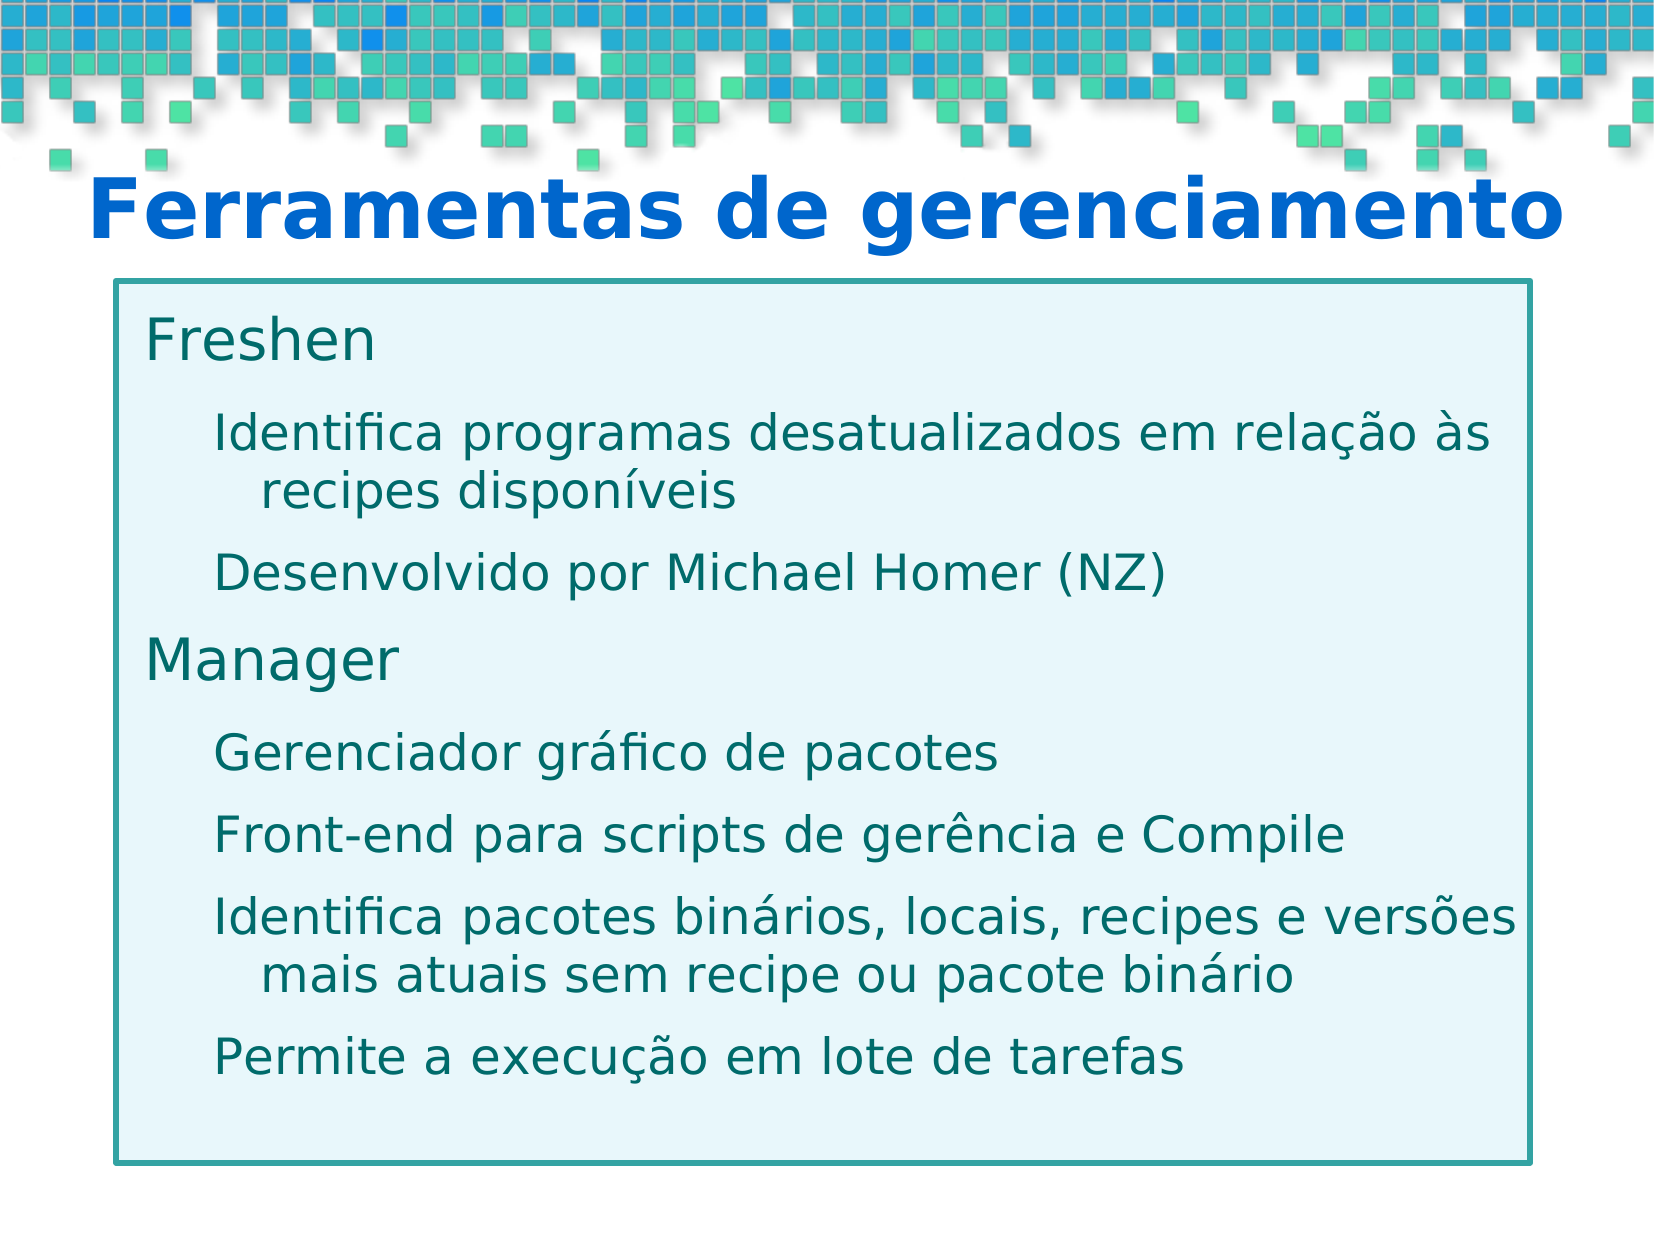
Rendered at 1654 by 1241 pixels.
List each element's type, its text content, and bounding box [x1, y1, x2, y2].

picture [0, 0, 1654, 132]
title Ferramentas de gerenciamento [0, 132, 1654, 287]
list Freshen Identifica programas desatualizados em relação às recipes disponíveis Desenvolvido por Michael Homer (NZ) Manager Gerenciador gráfico de pacotes Front-end para scripts de gerência e Compile Identifica pacotes binários, locais, recipes e versões mais atuais sem recipe ou pacote binário Permite a execução em lote de tarefas [118, 306, 1522, 1172]
